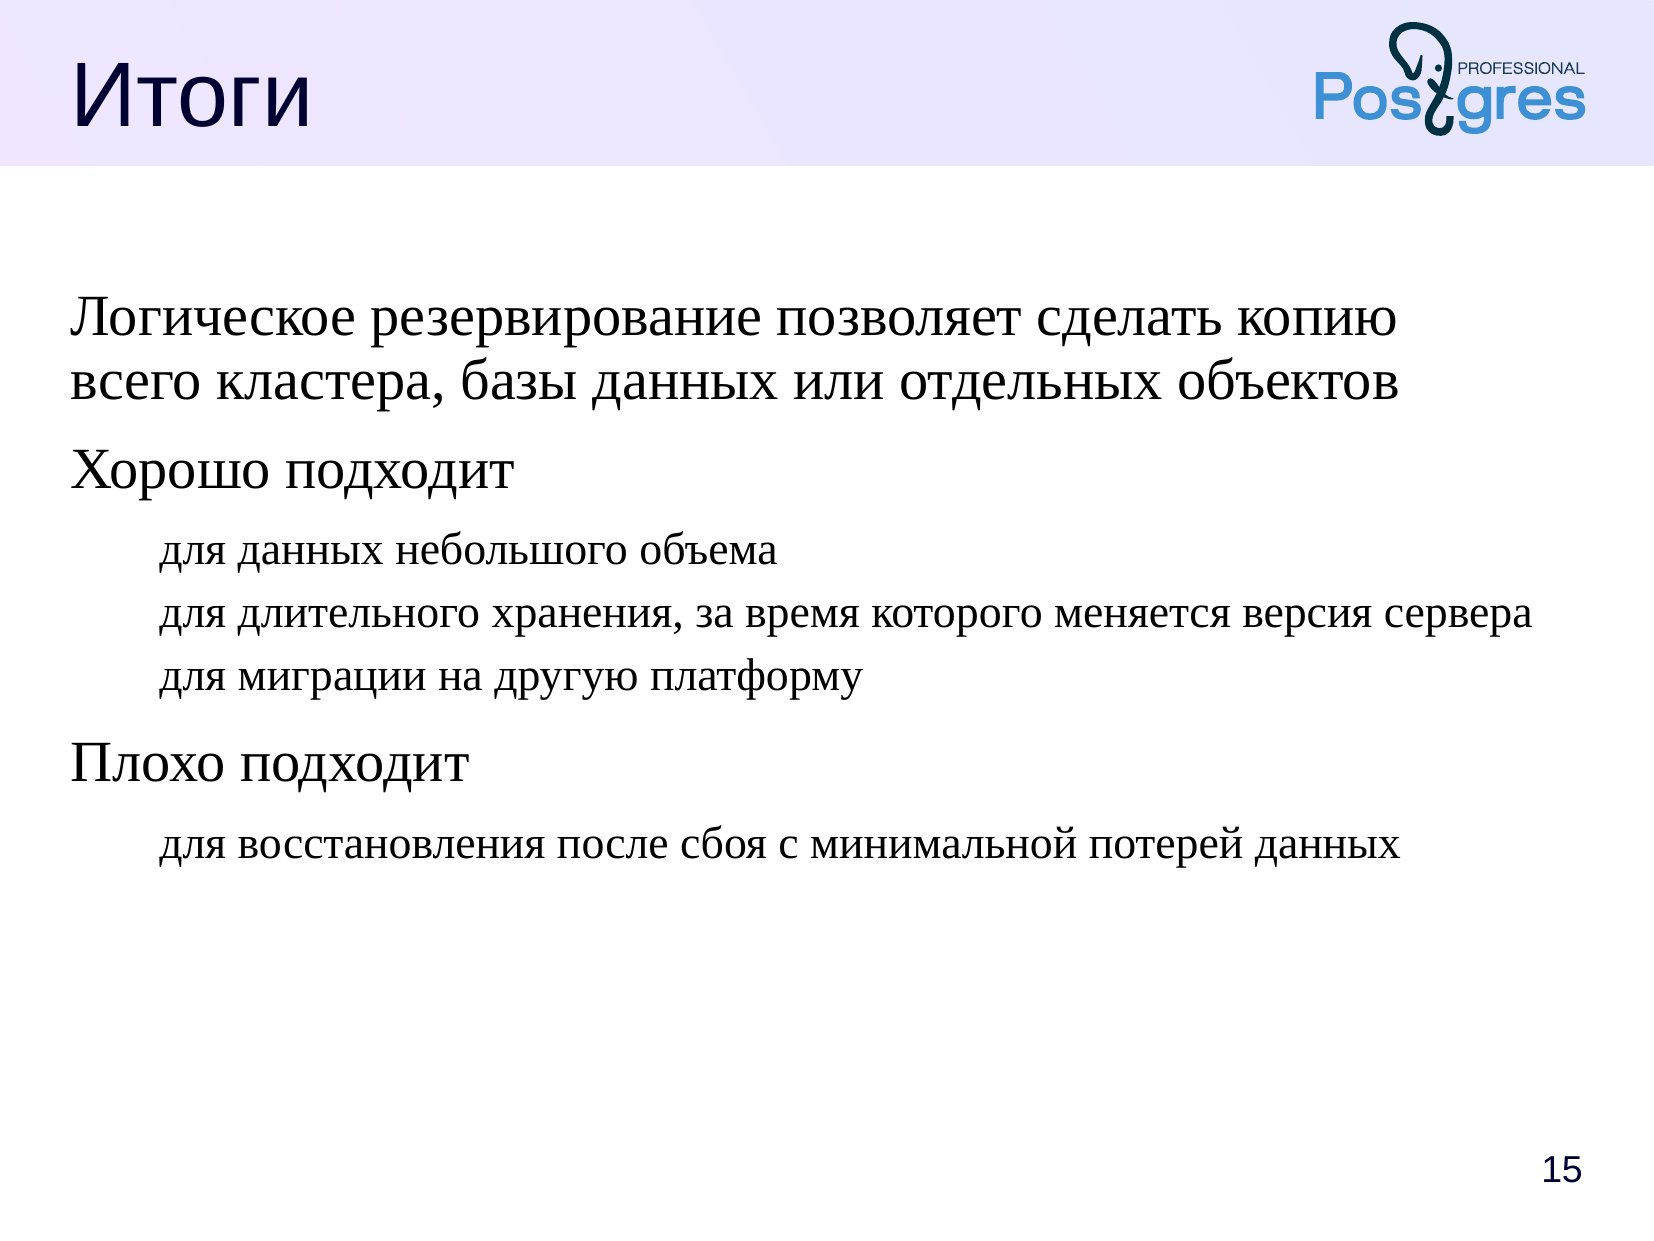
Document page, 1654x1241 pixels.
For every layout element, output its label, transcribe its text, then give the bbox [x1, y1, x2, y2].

list Логическое резервирование позволяет сделать копию всего кластера, базы данных или отдельных объектов Хорошо подходит для данных небольшого объема для длительного хранения, за время которого меняется версия сервера для миграции на другую платформу Плохо подходит для восстановления после сбоя с минимальной потерей данных [70, 283, 1583, 1134]
title Итоги [70, 43, 1241, 147]
